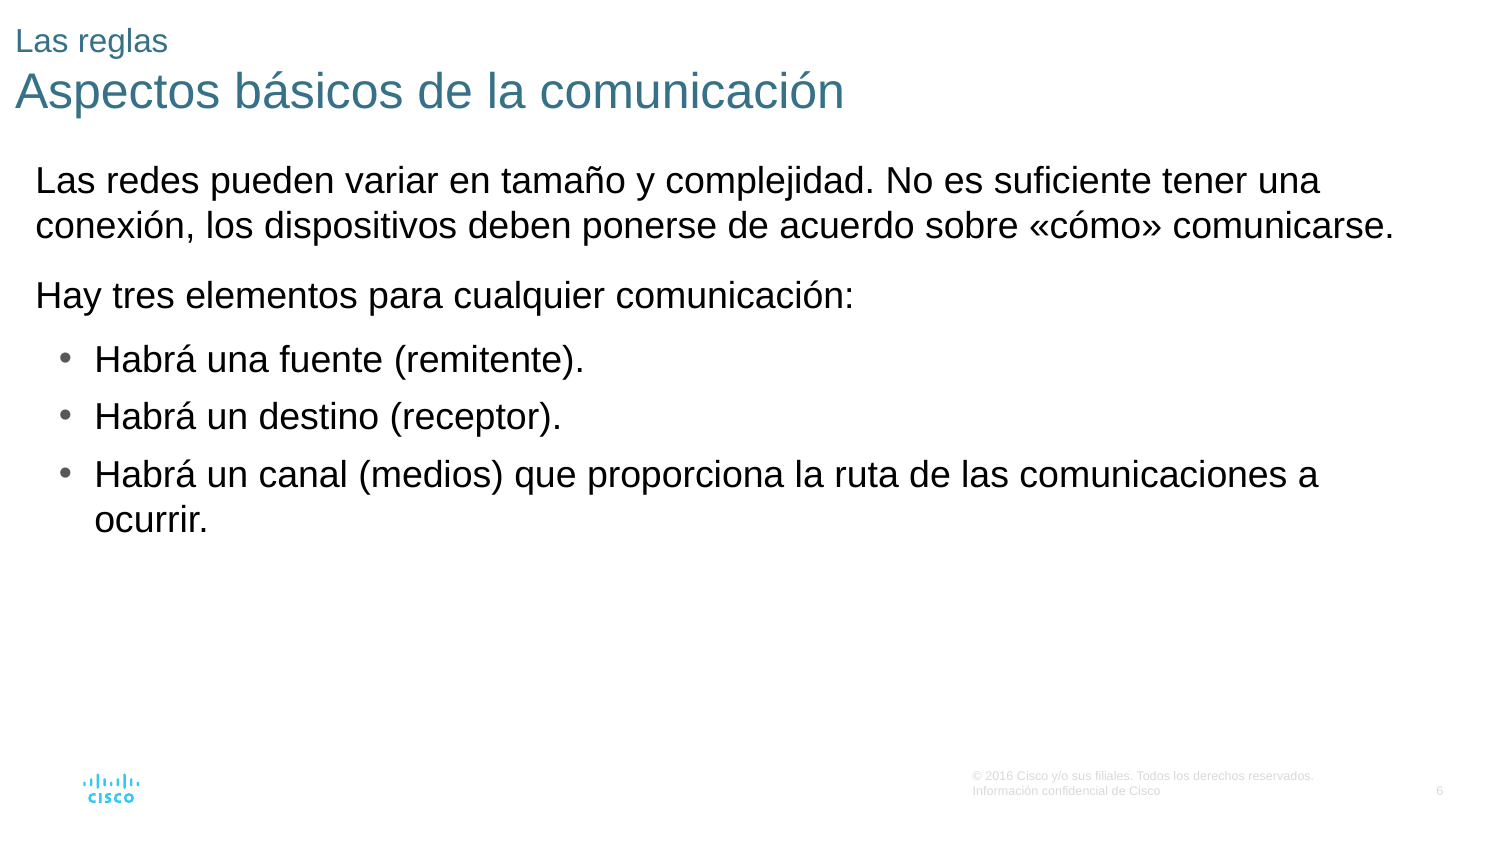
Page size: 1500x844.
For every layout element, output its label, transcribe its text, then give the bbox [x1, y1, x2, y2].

list Las redes pueden variar en tamaño y complejidad. No es suficiente tener una conexión, los dispositivos deben ponerse de acuerdo sobre «cómo» comunicarse. Hay tres elementos para cualquier comunicación: Habrá una fuente (remitente). Habrá un destino (receptor). Habrá un canal (medios) que proporciona la ruta de las comunicaciones a ocurrir. [20, 148, 1473, 555]
title Las reglas Aspectos básicos de la comunicación [0, 6, 1500, 131]
